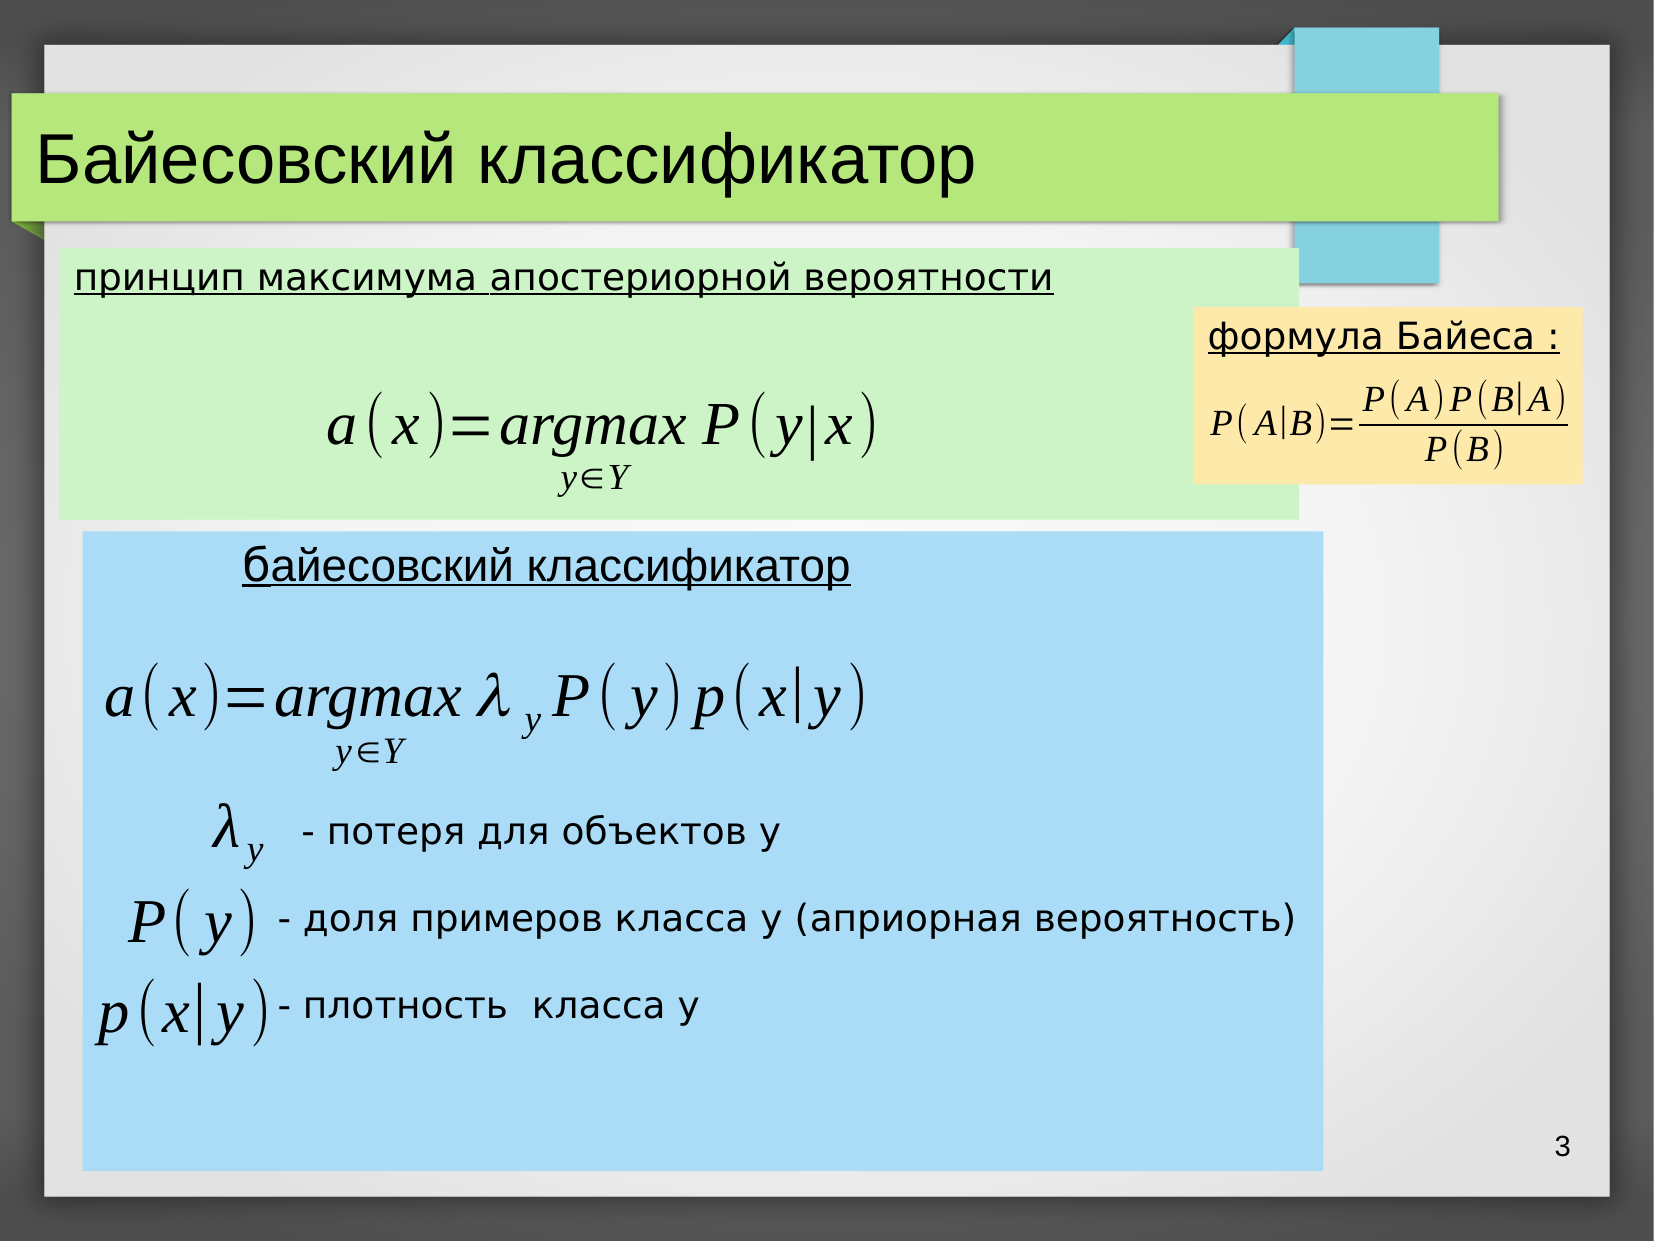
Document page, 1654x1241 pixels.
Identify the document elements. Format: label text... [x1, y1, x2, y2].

text_box байесовский классификатор - потеря для объектов y - доля примеров класса y (априорная вероятность) - плотность класса y [82, 531, 1324, 1172]
title Байесовский классификатор [35, 118, 1489, 199]
picture [0, 0, 1654, 1241]
chart [1204, 377, 1573, 472]
chart [85, 976, 278, 1052]
chart [318, 389, 887, 502]
text_box принцип максимума апостериорной вероятности [59, 248, 1300, 520]
chart [97, 660, 875, 772]
chart [118, 885, 266, 961]
chart [202, 791, 273, 870]
text_box формула Байеса : [1192, 307, 1583, 485]
